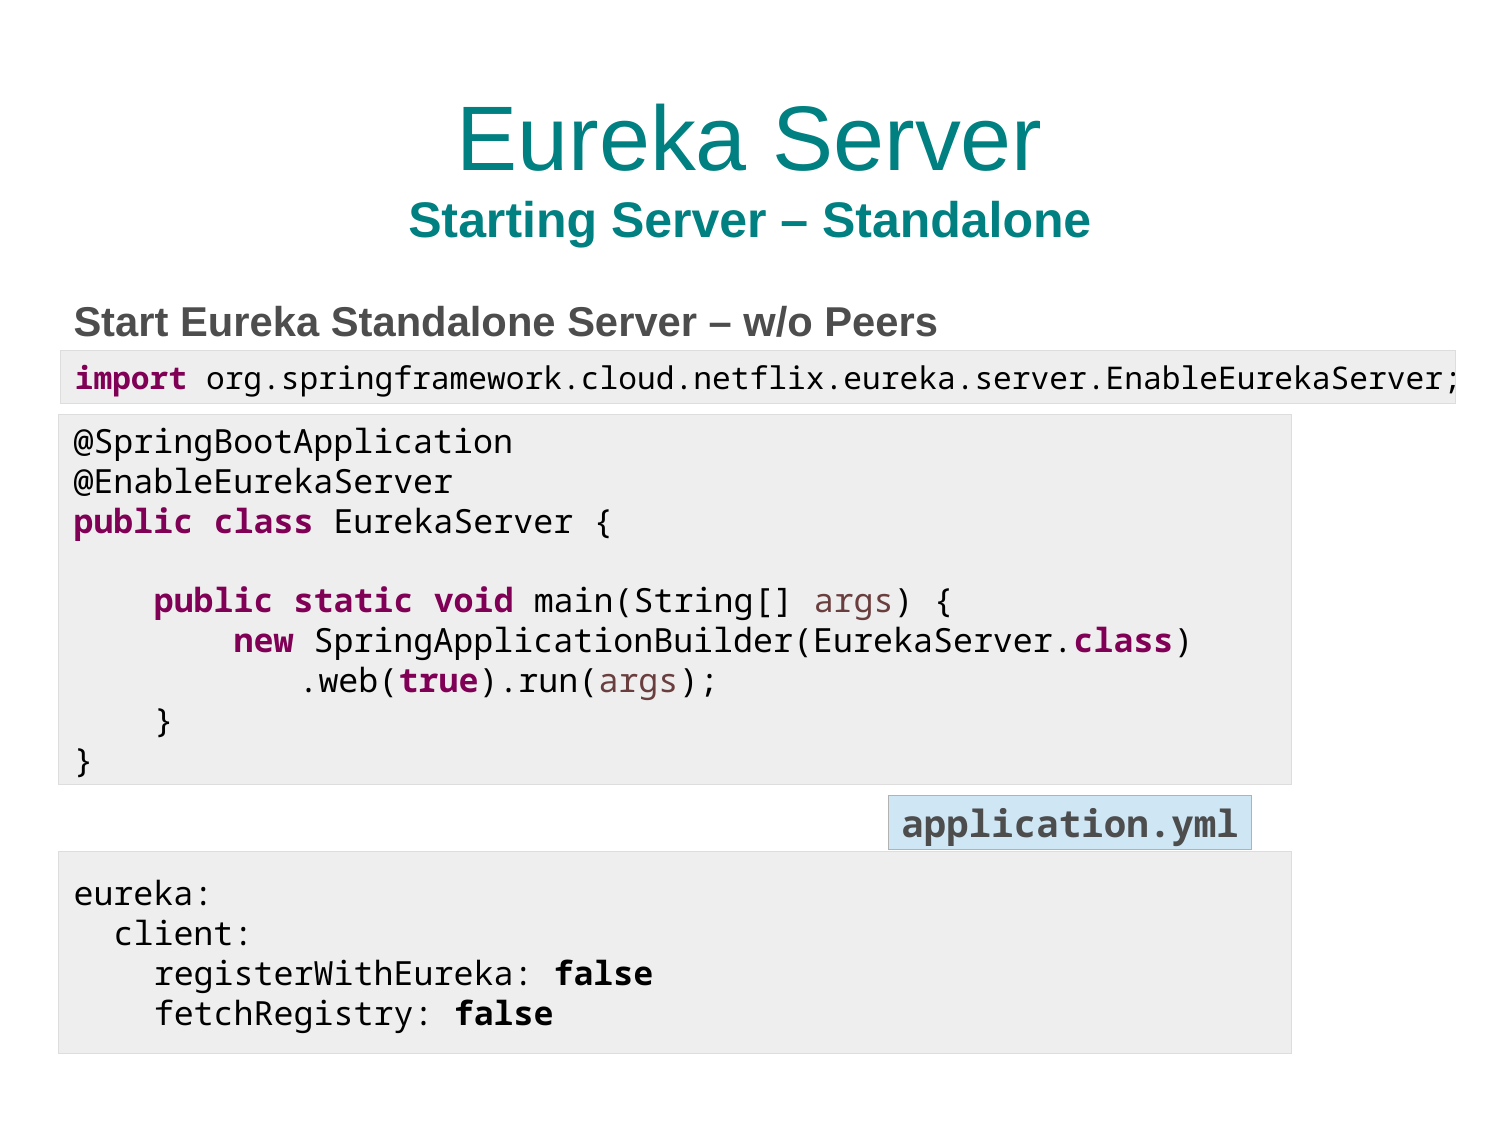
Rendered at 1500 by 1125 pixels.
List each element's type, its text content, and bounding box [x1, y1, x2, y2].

text_box import org.springframework.cloud.netflix.eureka.server.EnableEurekaServer; [60, 350, 1456, 404]
text_box Start Eureka Standalone Server – w/o Peers [58, 287, 1276, 368]
text_box Starting Server – Standalone [0, 180, 1500, 255]
text_box @SpringBootApplication @EnableEurekaServer public class EurekaServer { public static void main(String[] args) { new SpringApplicationBuilder(EurekaServer.class) .web(true).run(args); } } [58, 414, 1292, 785]
title Eureka Server [75, 44, 1425, 180]
text_box application.yml [888, 795, 1252, 850]
text_box eureka: client: registerWithEureka: false fetchRegistry: false [58, 851, 1292, 1054]
